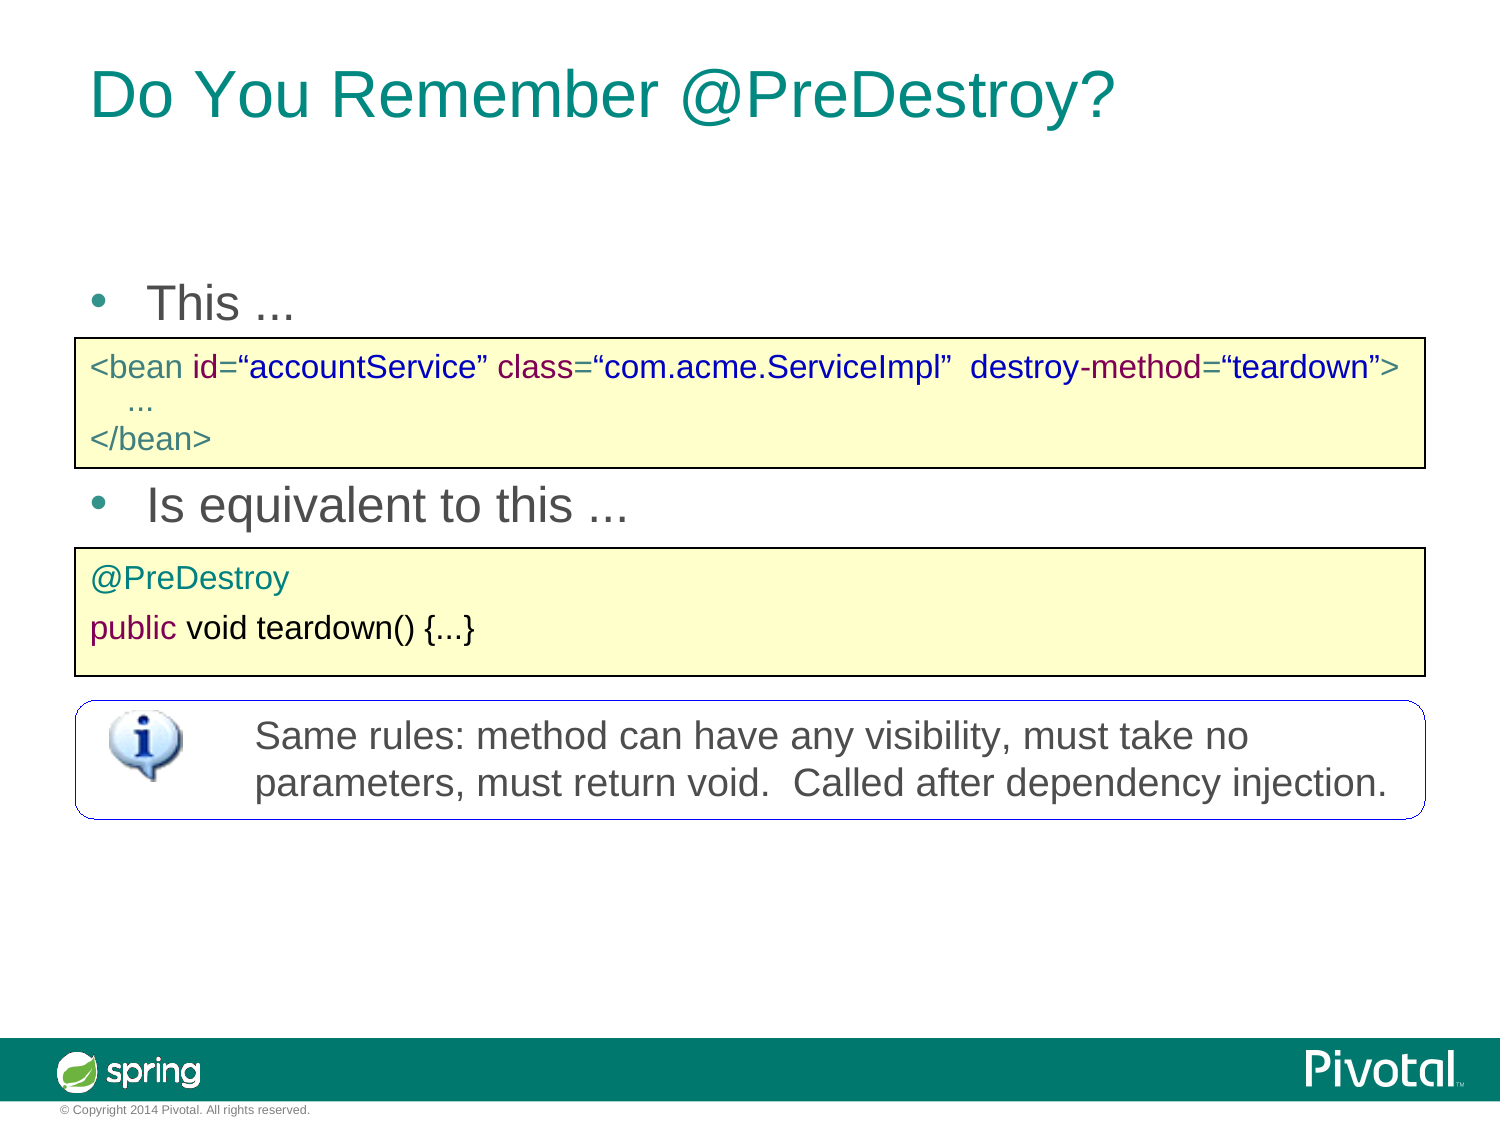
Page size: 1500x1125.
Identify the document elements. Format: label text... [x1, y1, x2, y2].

title Do You Remember @PreDestroy? [75, 37, 1426, 225]
picture [32, 1041, 210, 1103]
list This ... Is equivalent to this ... [75, 262, 1426, 1013]
picture [1306, 1050, 1464, 1087]
